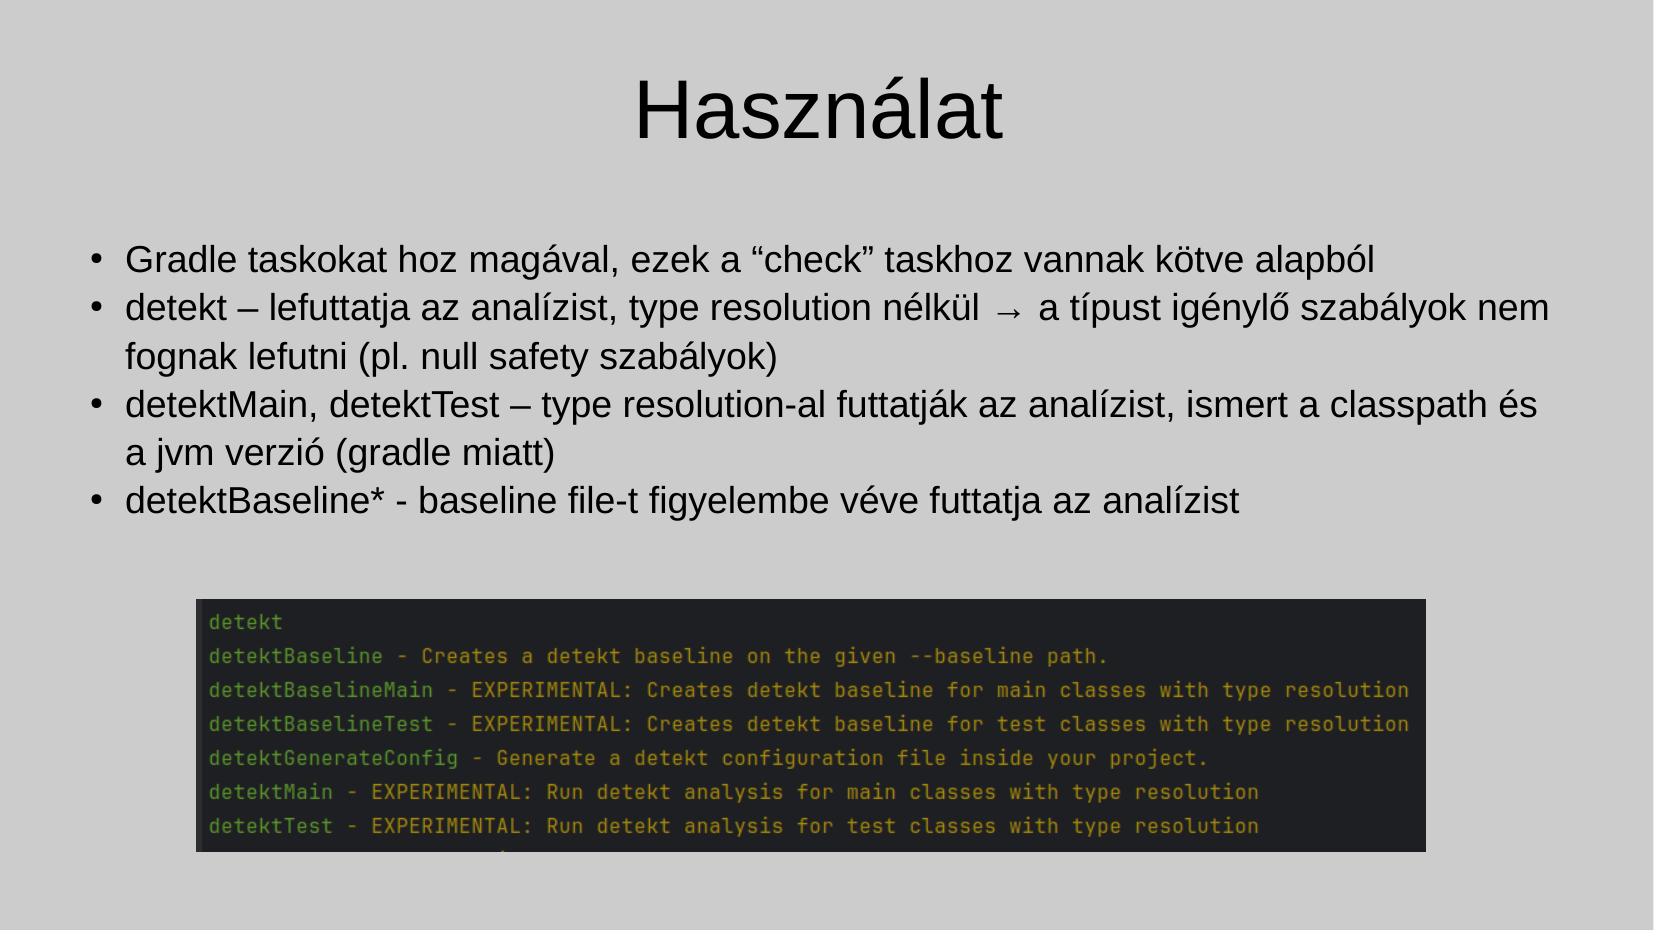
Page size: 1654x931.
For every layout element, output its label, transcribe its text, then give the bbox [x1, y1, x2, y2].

title Használat [75, 32, 1564, 188]
text_box Gradle taskokat hoz magával, ezek a “check” taskhoz vannak kötve alapból detekt – lefuttatja az analízist, type resolution nélkül → a típust igénylő szabályok nem fognak lefutni (pl. null safety szabályok) detektMain, detektTest – type resolution-al futtatják az analízist, ismert a classpath és a jvm verzió (gradle miatt) detektBaseline* - baseline file-t figyelembe véve futtatja az analízist [75, 225, 1576, 863]
picture [196, 599, 1426, 852]
